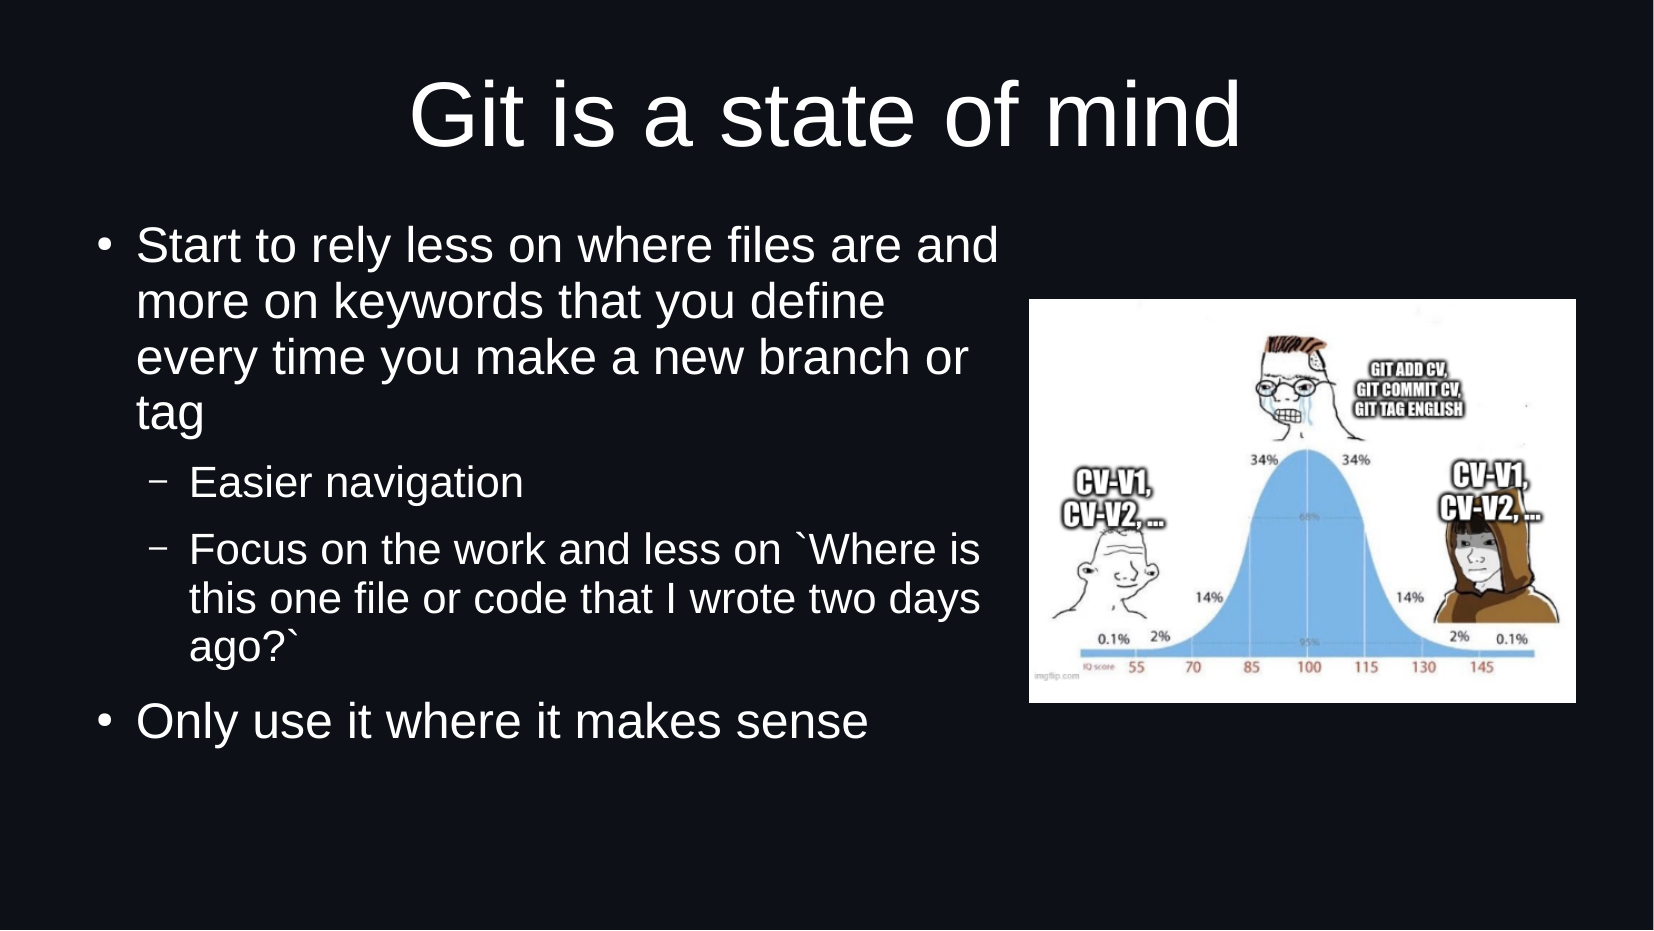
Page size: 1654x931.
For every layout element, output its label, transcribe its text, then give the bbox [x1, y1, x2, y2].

picture [1029, 299, 1576, 703]
title Git is a state of mind [82, 37, 1571, 193]
list Start to rely less on where files are and more on keywords that you define every time you make a new branch or tag Easier navigation Focus on the work and less on `Where is this one file or code that I wrote two days ago?` Only use it where it makes sense [82, 217, 1013, 758]
